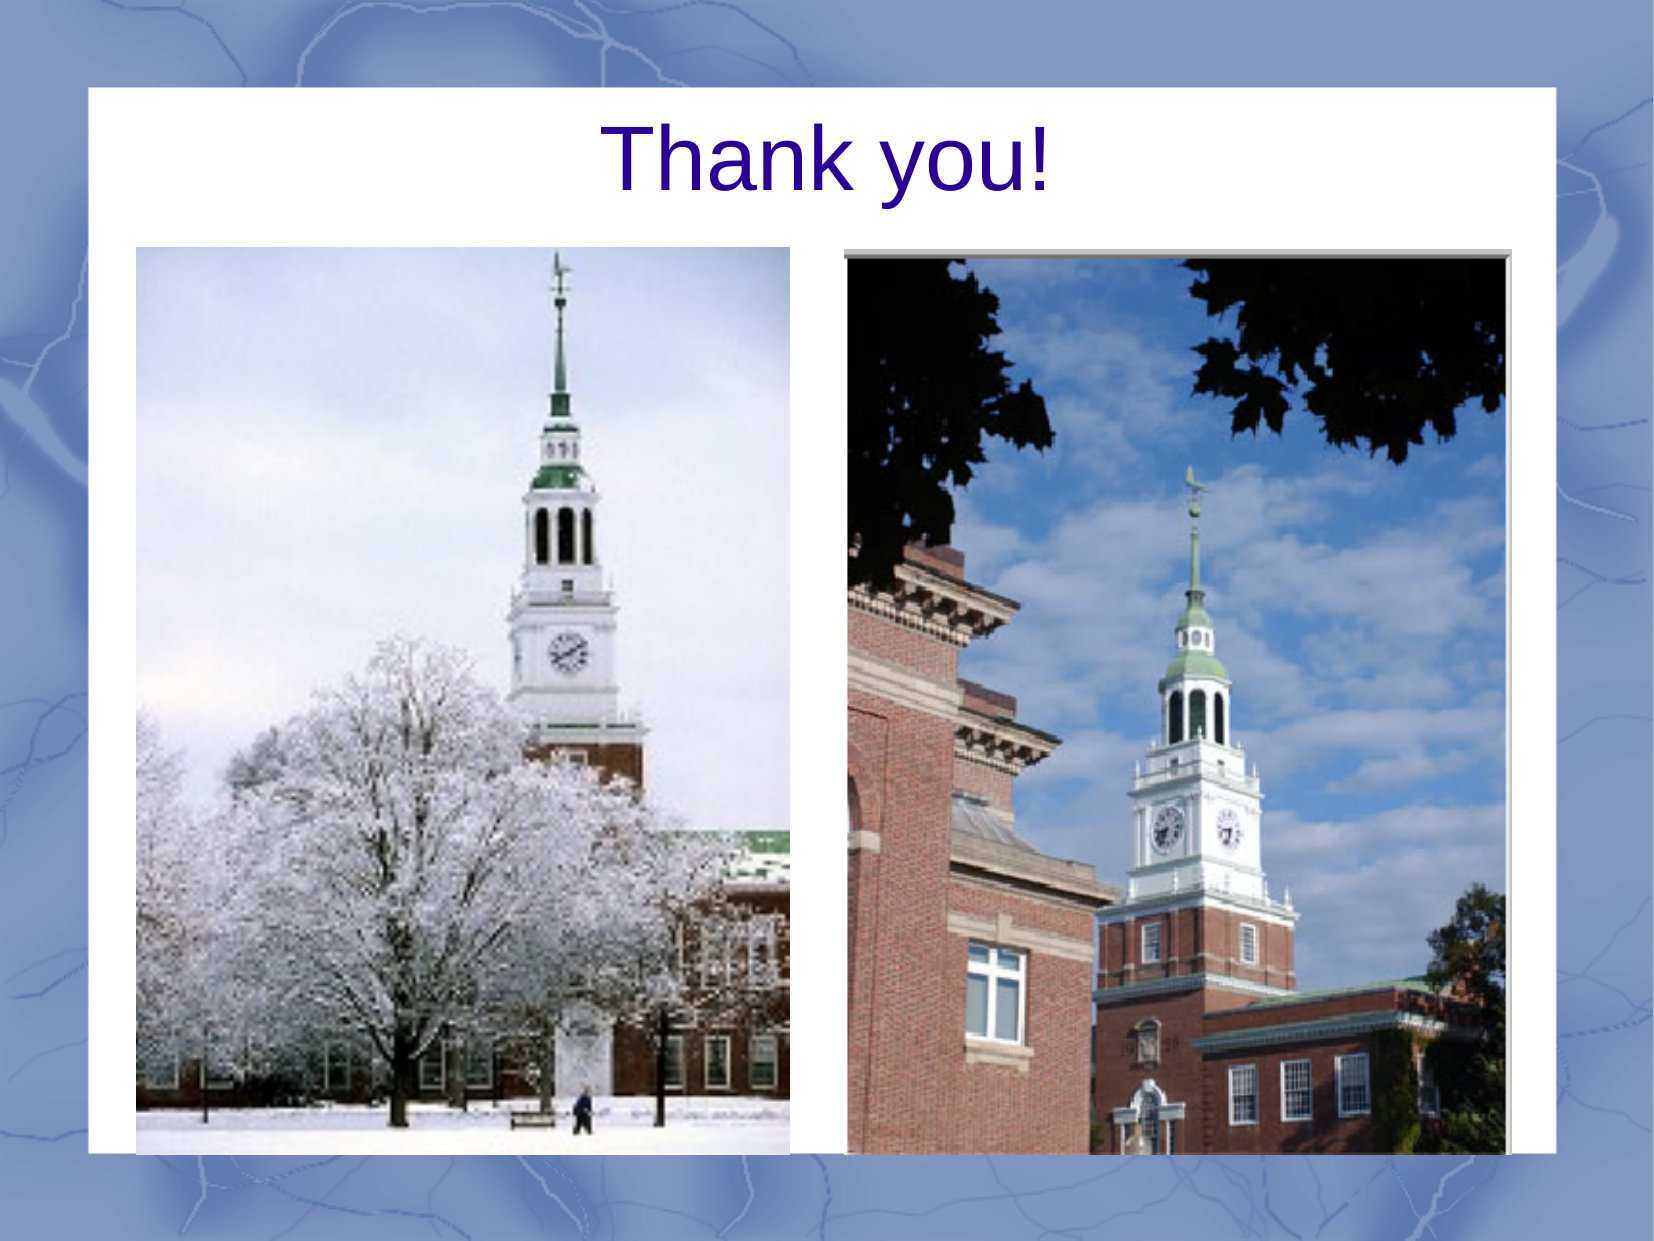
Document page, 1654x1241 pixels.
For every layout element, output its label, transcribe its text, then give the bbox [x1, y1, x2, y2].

picture [0, 0, 1654, 1241]
title Thank you! [118, 55, 1536, 263]
